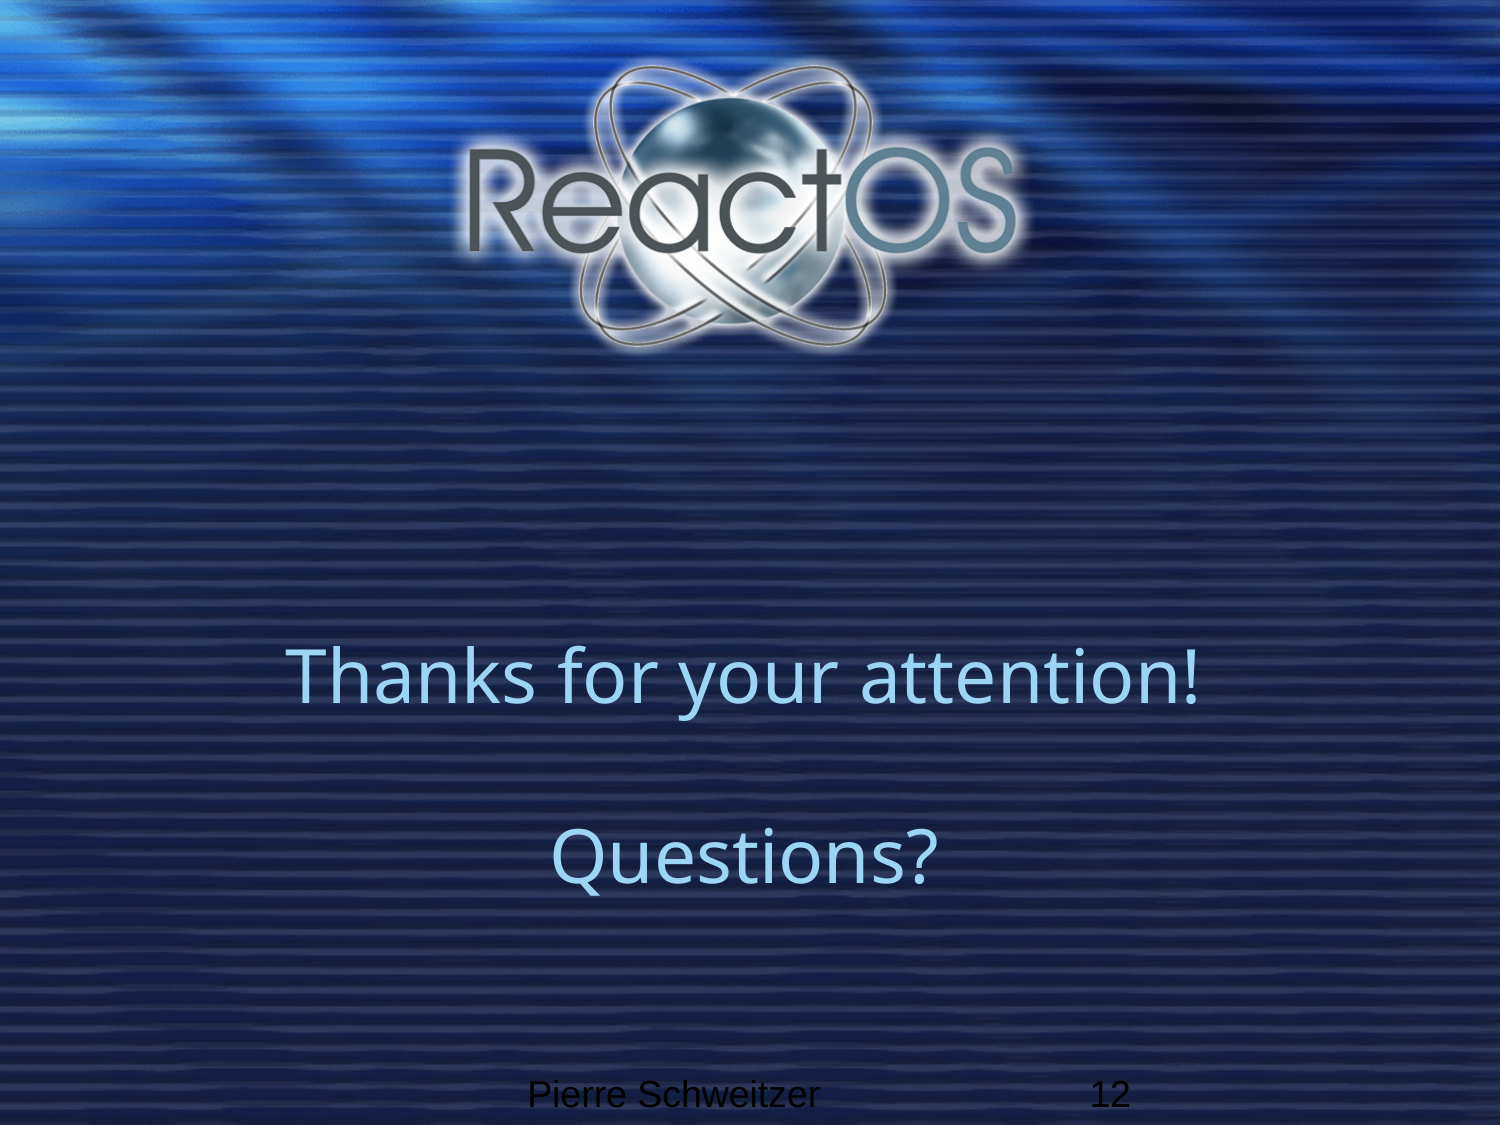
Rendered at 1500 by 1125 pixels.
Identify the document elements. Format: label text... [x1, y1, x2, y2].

picture [0, 0, 1500, 1125]
title Thanks for your attention! Questions? [64, 586, 1424, 941]
